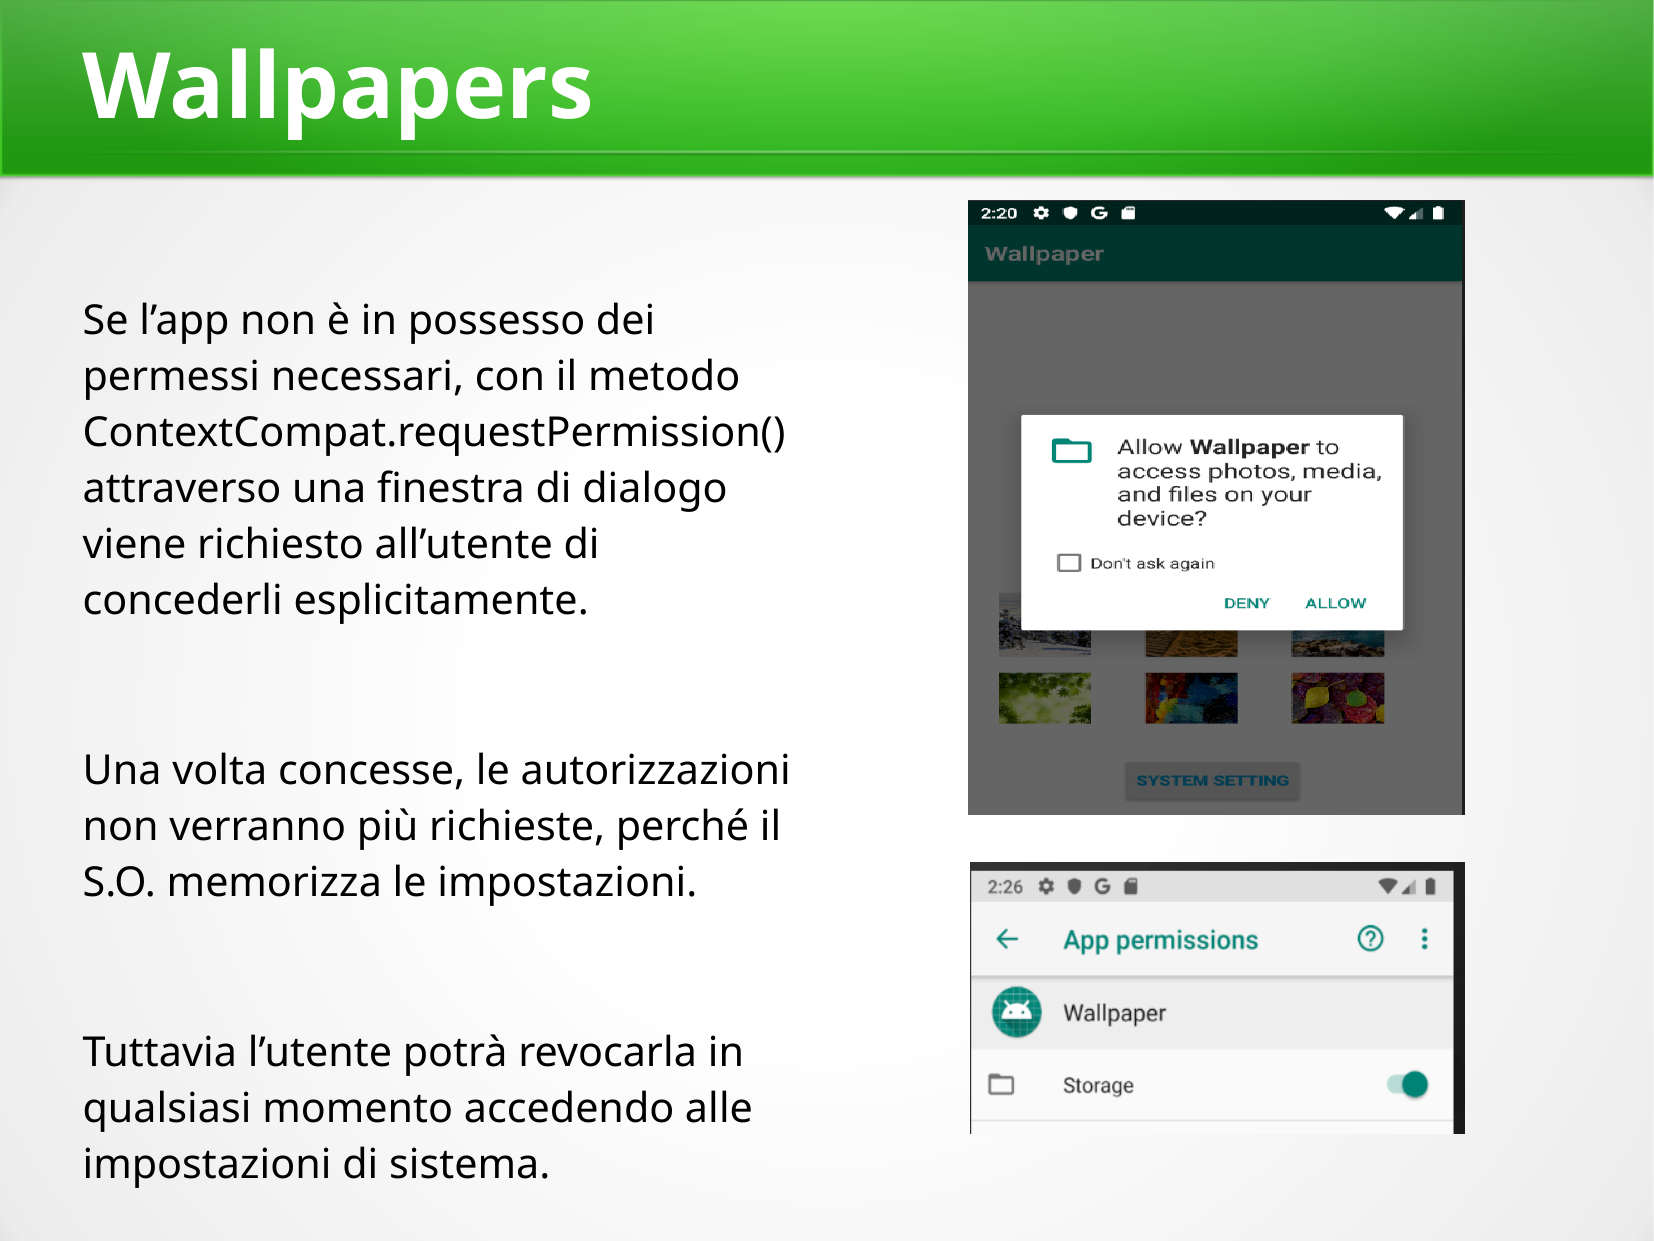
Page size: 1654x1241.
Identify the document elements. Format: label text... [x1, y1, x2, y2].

list Se l’app non è in possesso dei permessi necessari, con il metodo ContextCompat.requestPermission() attraverso una finestra di dialogo viene richiesto all’utente di concederli esplicitamente. Una volta concesse, le autorizzazioni non verranno più richieste, perché il S.O. memorizza le impostazioni. Tuttavia l’utente potrà revocarla in qualsiasi momento accedendo alle impostazioni di sistema. [82, 290, 809, 1193]
picture [0, 0, 1654, 1241]
title Wallpapers [82, 11, 1571, 154]
